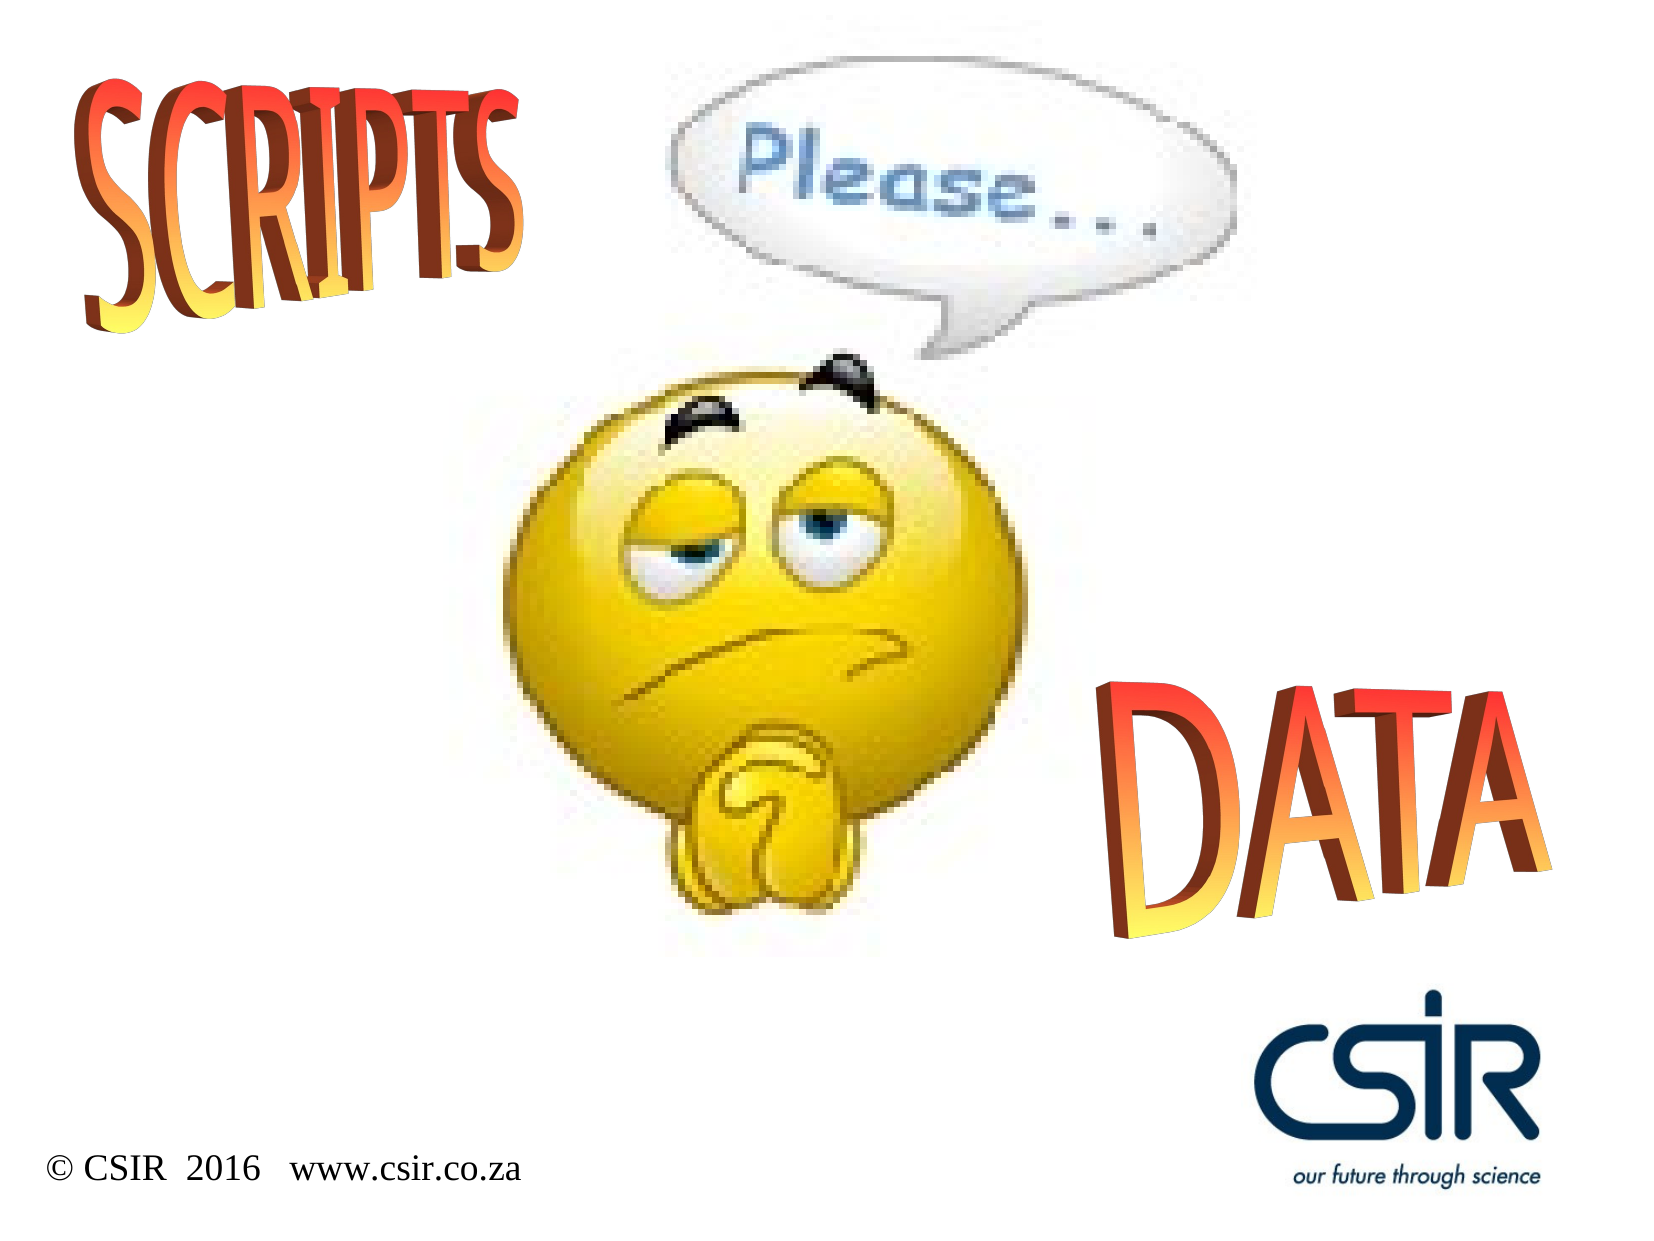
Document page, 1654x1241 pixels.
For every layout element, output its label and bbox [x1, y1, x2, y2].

picture [342, 15, 1406, 957]
picture [366, 120, 376, 185]
picture [1241, 983, 1653, 1240]
